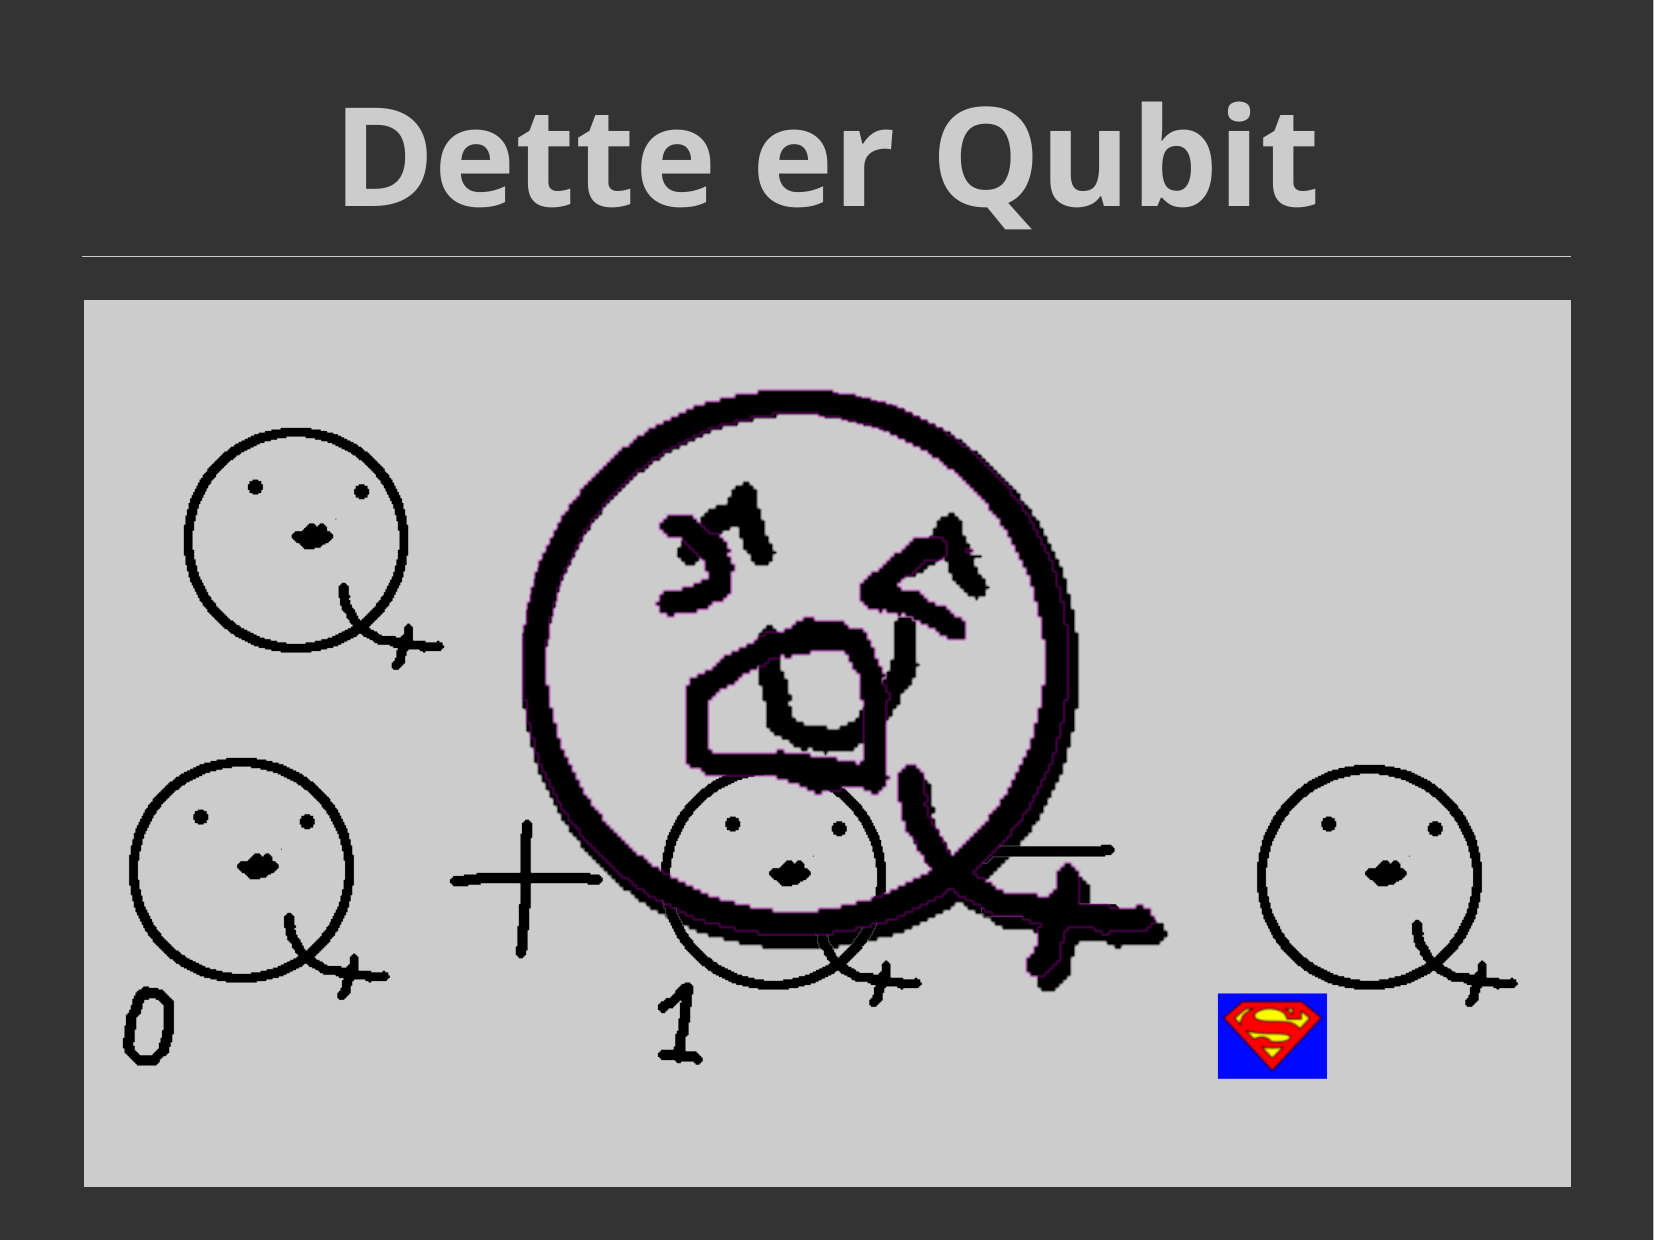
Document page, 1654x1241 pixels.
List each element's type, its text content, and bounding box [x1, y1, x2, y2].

picture [0, 300, 1654, 1241]
title Dette er Qubit [82, 49, 1571, 257]
